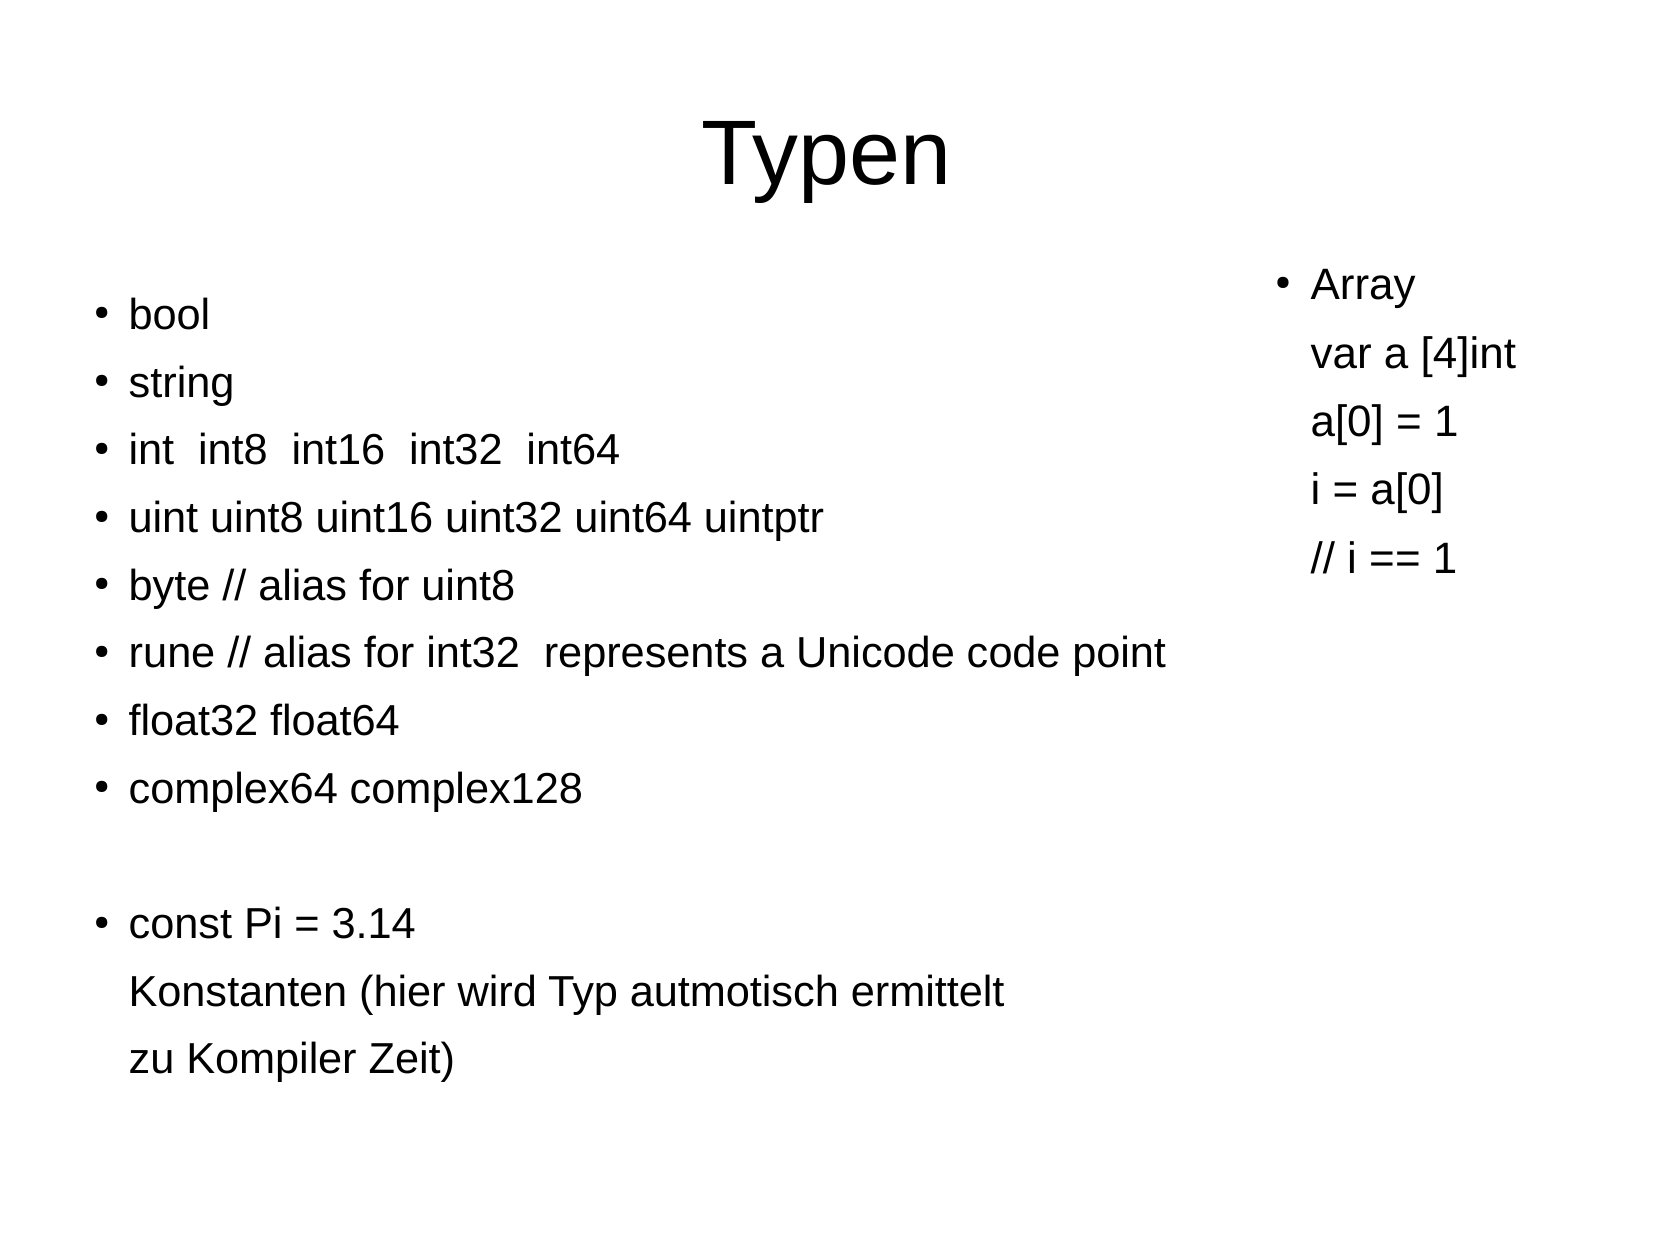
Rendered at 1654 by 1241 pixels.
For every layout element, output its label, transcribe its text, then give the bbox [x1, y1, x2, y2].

list Array var a [4]int a[0] = 1 i = a[0] // i == 1 [1263, 259, 1595, 585]
title Typen [82, 49, 1571, 257]
list bool string int int8 int16 int32 int64 uint uint8 uint16 uint32 uint64 uintptr byte // alias for uint8 rune // alias for int32 represents a Unicode code point float32 float64 complex64 complex128 const Pi = 3.14 Konstanten (hier wird Typ autmotisch ermittelt zu Kompiler Zeit) [82, 290, 1229, 1134]
